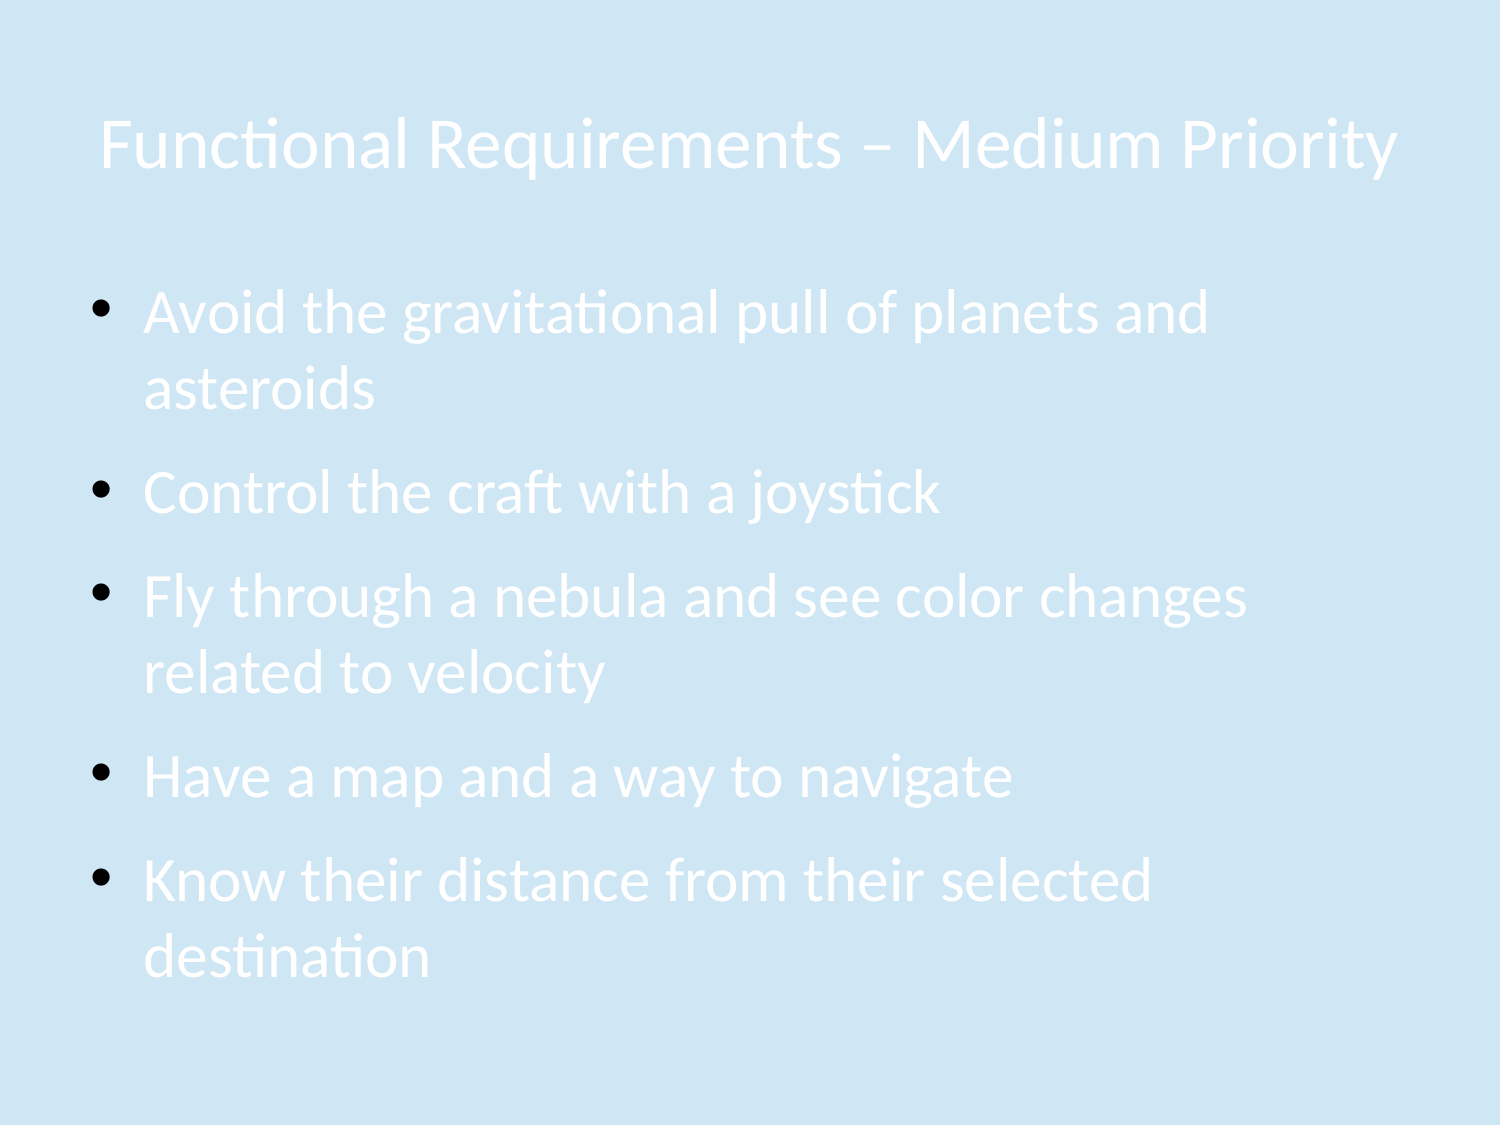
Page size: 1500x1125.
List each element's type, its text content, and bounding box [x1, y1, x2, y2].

title Functional Requirements – Medium Priority [75, 45, 1425, 233]
list Avoid the gravitational pull of planets and asteroids Control the craft with a joystick Fly through a nebula and see color changes related to velocity Have a map and a way to navigate Know their distance from their selected destination [75, 262, 1425, 1005]
